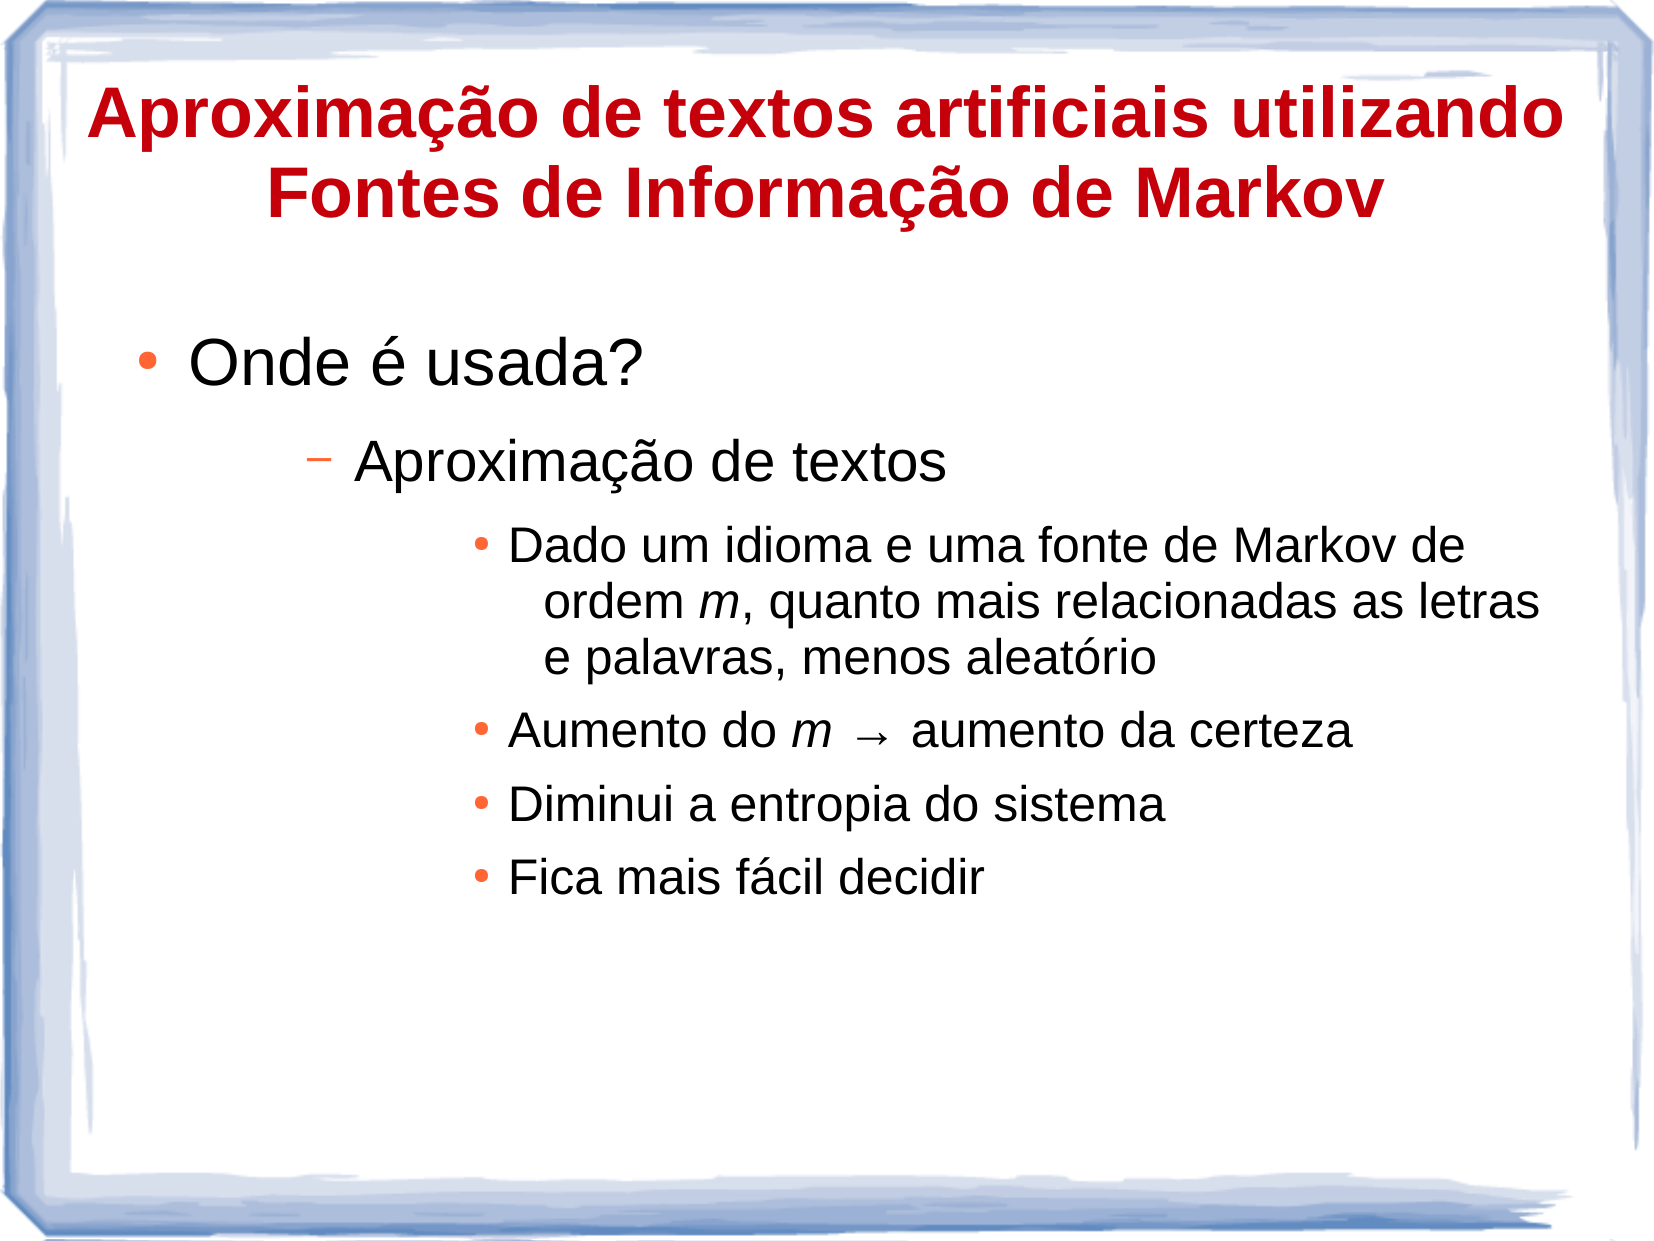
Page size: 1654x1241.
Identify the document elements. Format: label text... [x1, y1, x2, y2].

picture [0, 0, 1654, 1241]
list Onde é usada? Aproximação de textos Dado um idioma e uma fonte de Markov de ordem m, quanto mais relacionadas as letras e palavras, menos aleatório Aumento do m → aumento da certeza Diminui a entropia do sistema Fica mais fácil decidir [118, 324, 1571, 1045]
title Aproximação de textos artificiais utilizando Fontes de Informação de Markov [82, 49, 1571, 257]
